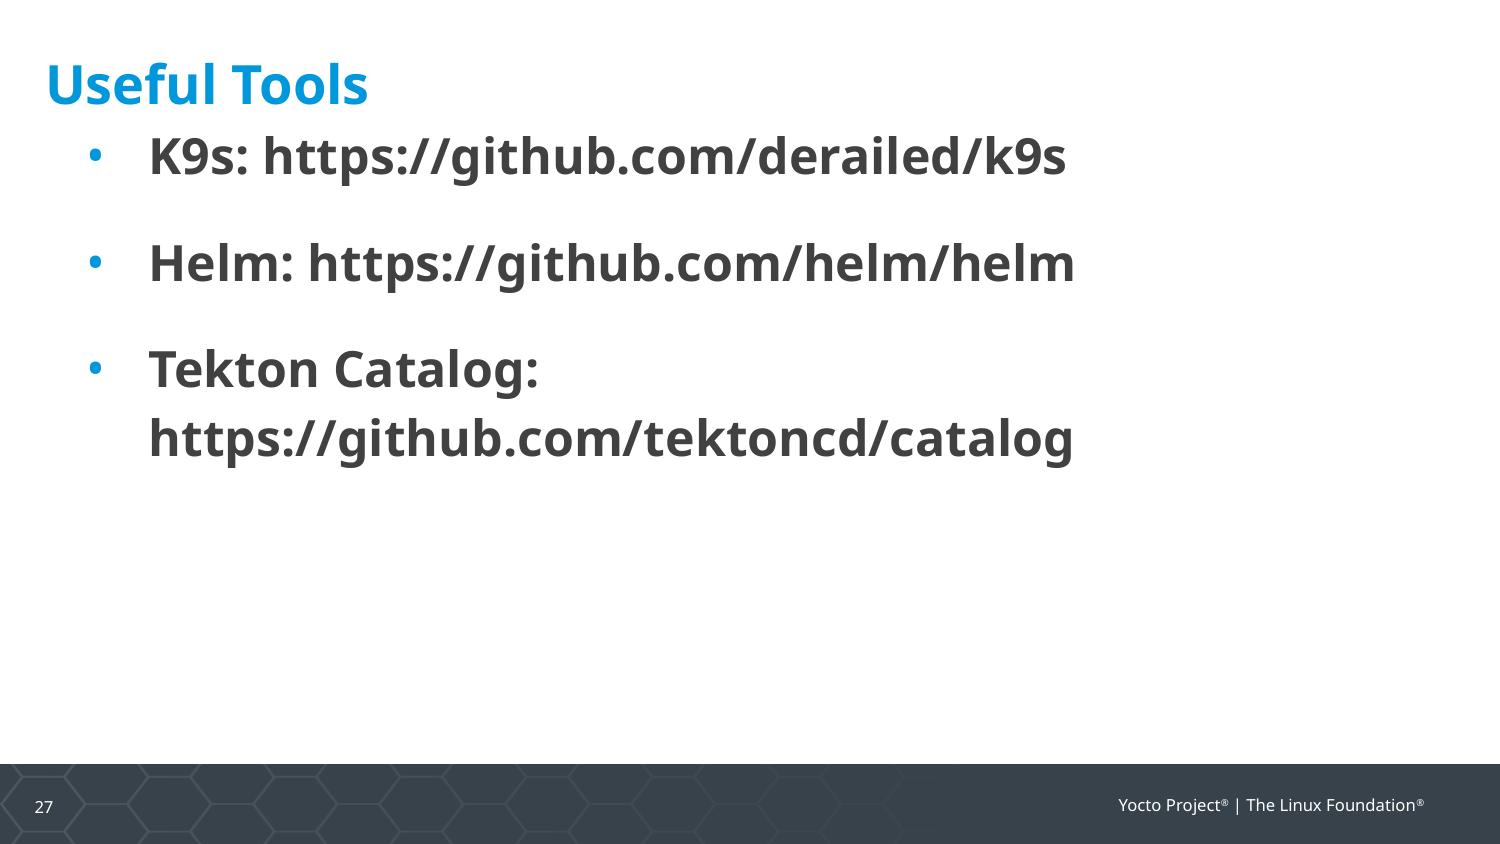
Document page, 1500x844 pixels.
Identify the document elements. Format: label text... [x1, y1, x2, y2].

picture [0, 0, 1500, 844]
list K9s: https://github.com/derailed/k9s Helm: https://github.com/helm/helm Tekton Catalog: https://github.com/tektoncd/catalog [73, 115, 1425, 734]
title Useful Tools [44, 50, 1395, 160]
